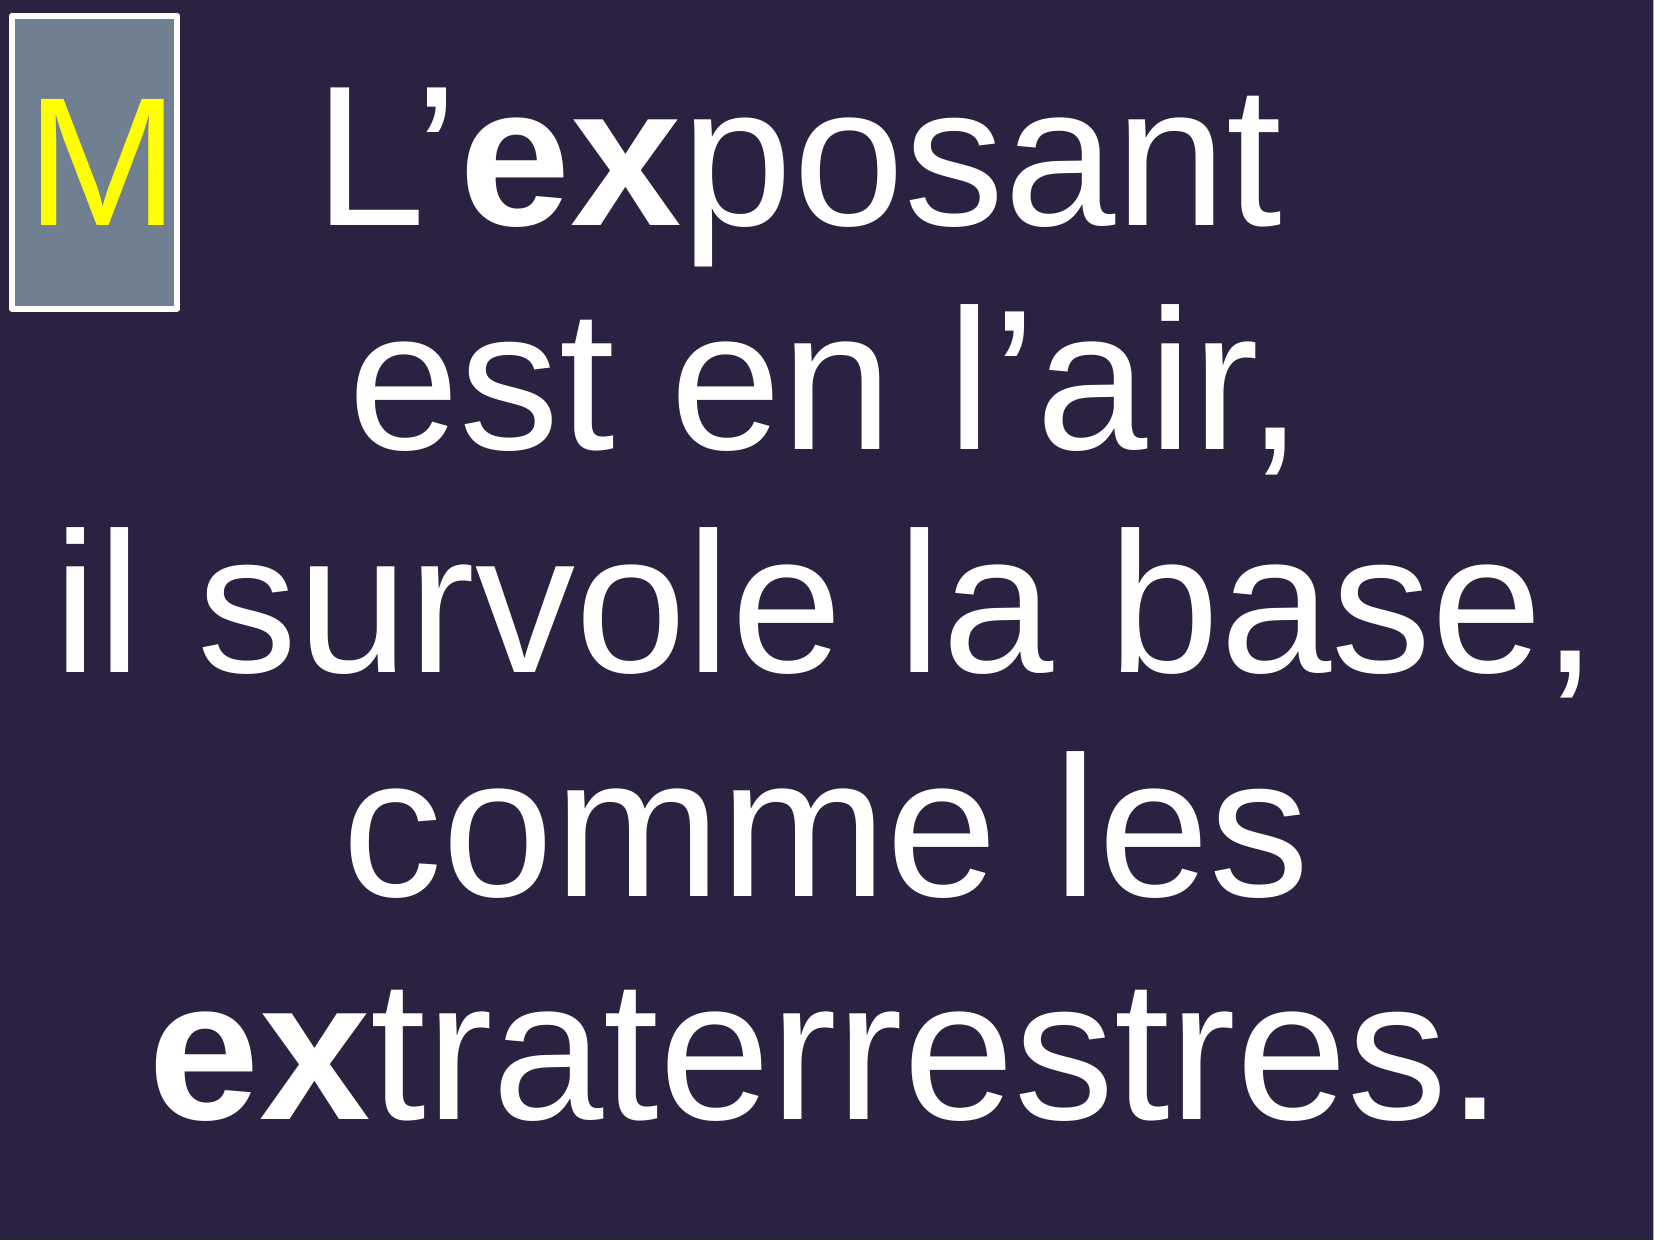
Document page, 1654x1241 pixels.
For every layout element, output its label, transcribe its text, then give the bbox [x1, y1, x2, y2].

title L’exposant est en l’air, il survole la base, comme les extraterrestres. [0, 44, 1654, 1163]
text_box M [11, 15, 178, 309]
